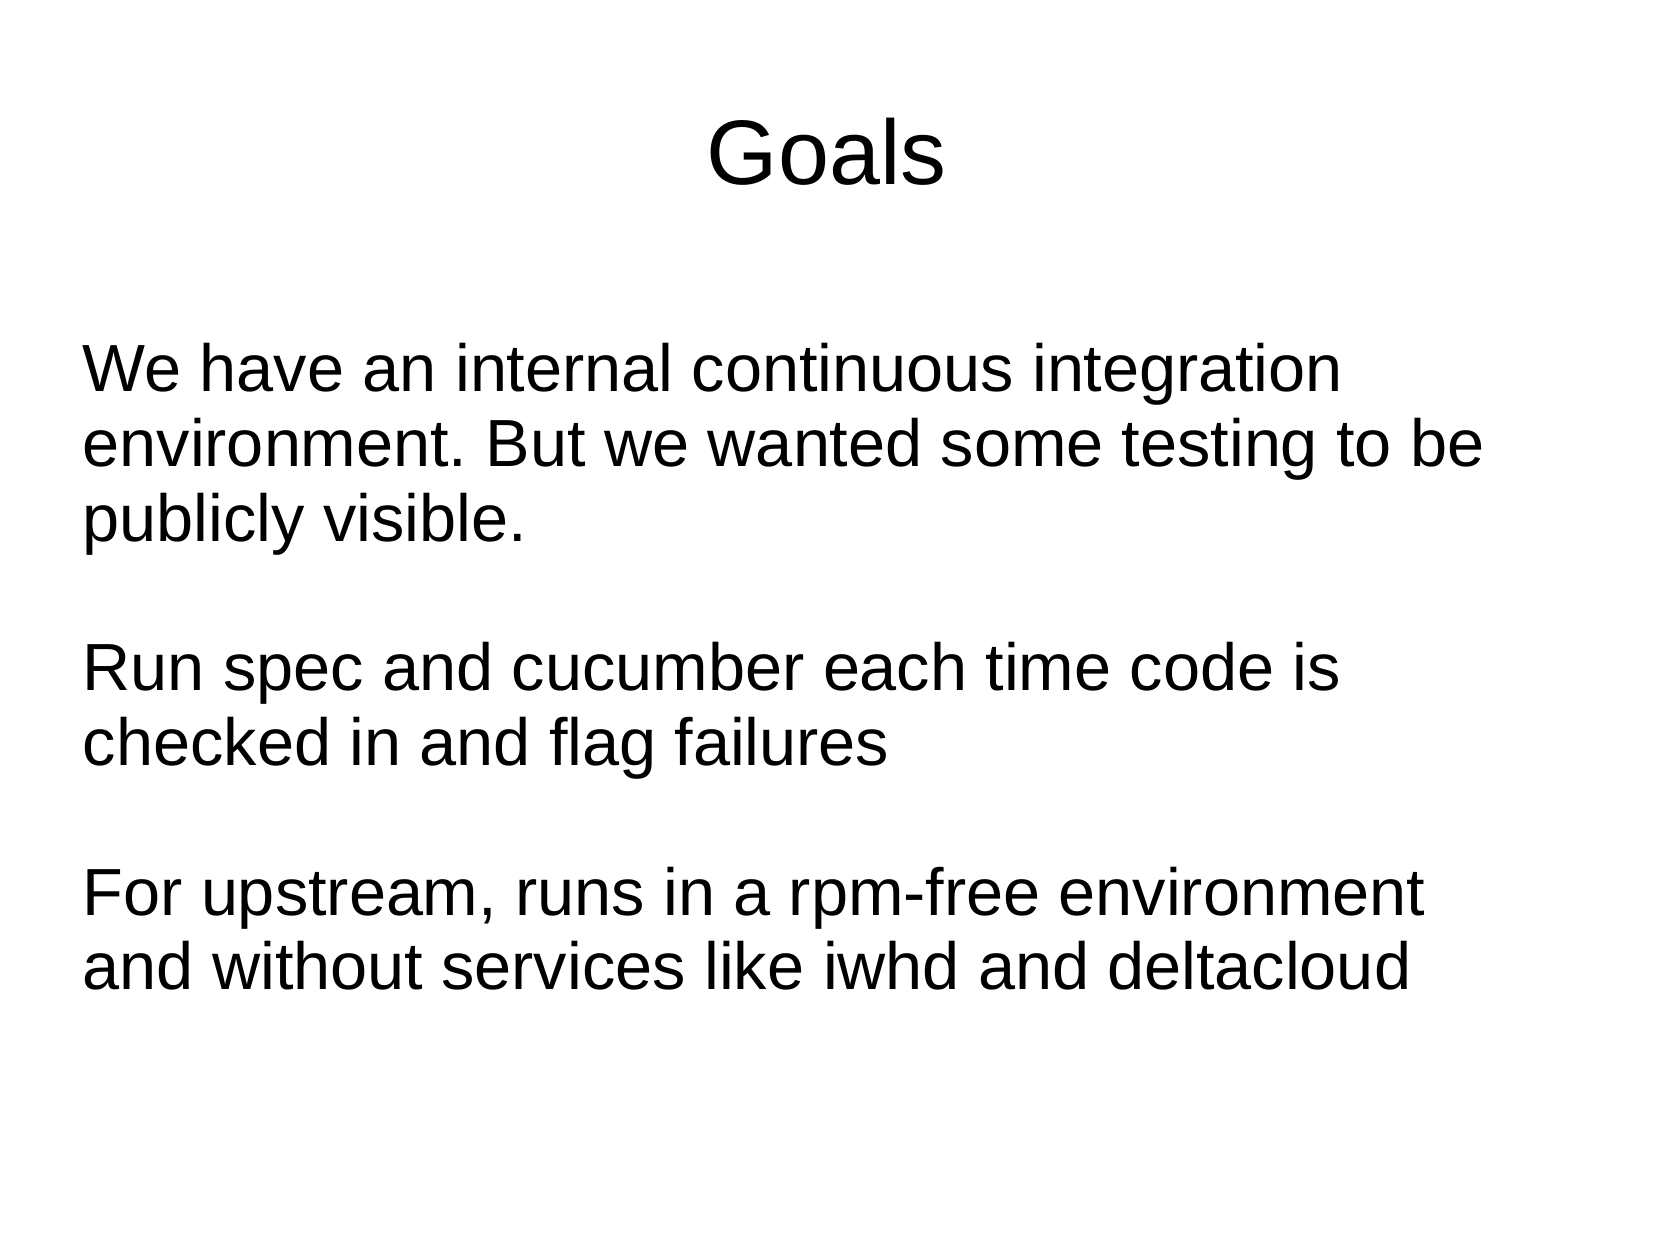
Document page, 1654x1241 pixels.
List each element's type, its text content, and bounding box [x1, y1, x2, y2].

title Goals [82, 49, 1571, 257]
subtitle We have an internal continuous integration environment. But we wanted some testing to be publicly visible. Run spec and cucumber each time code is checked in and flag failures For upstream, runs in a rpm-free environment and without services like iwhd and deltacloud [82, 256, 1538, 1154]
